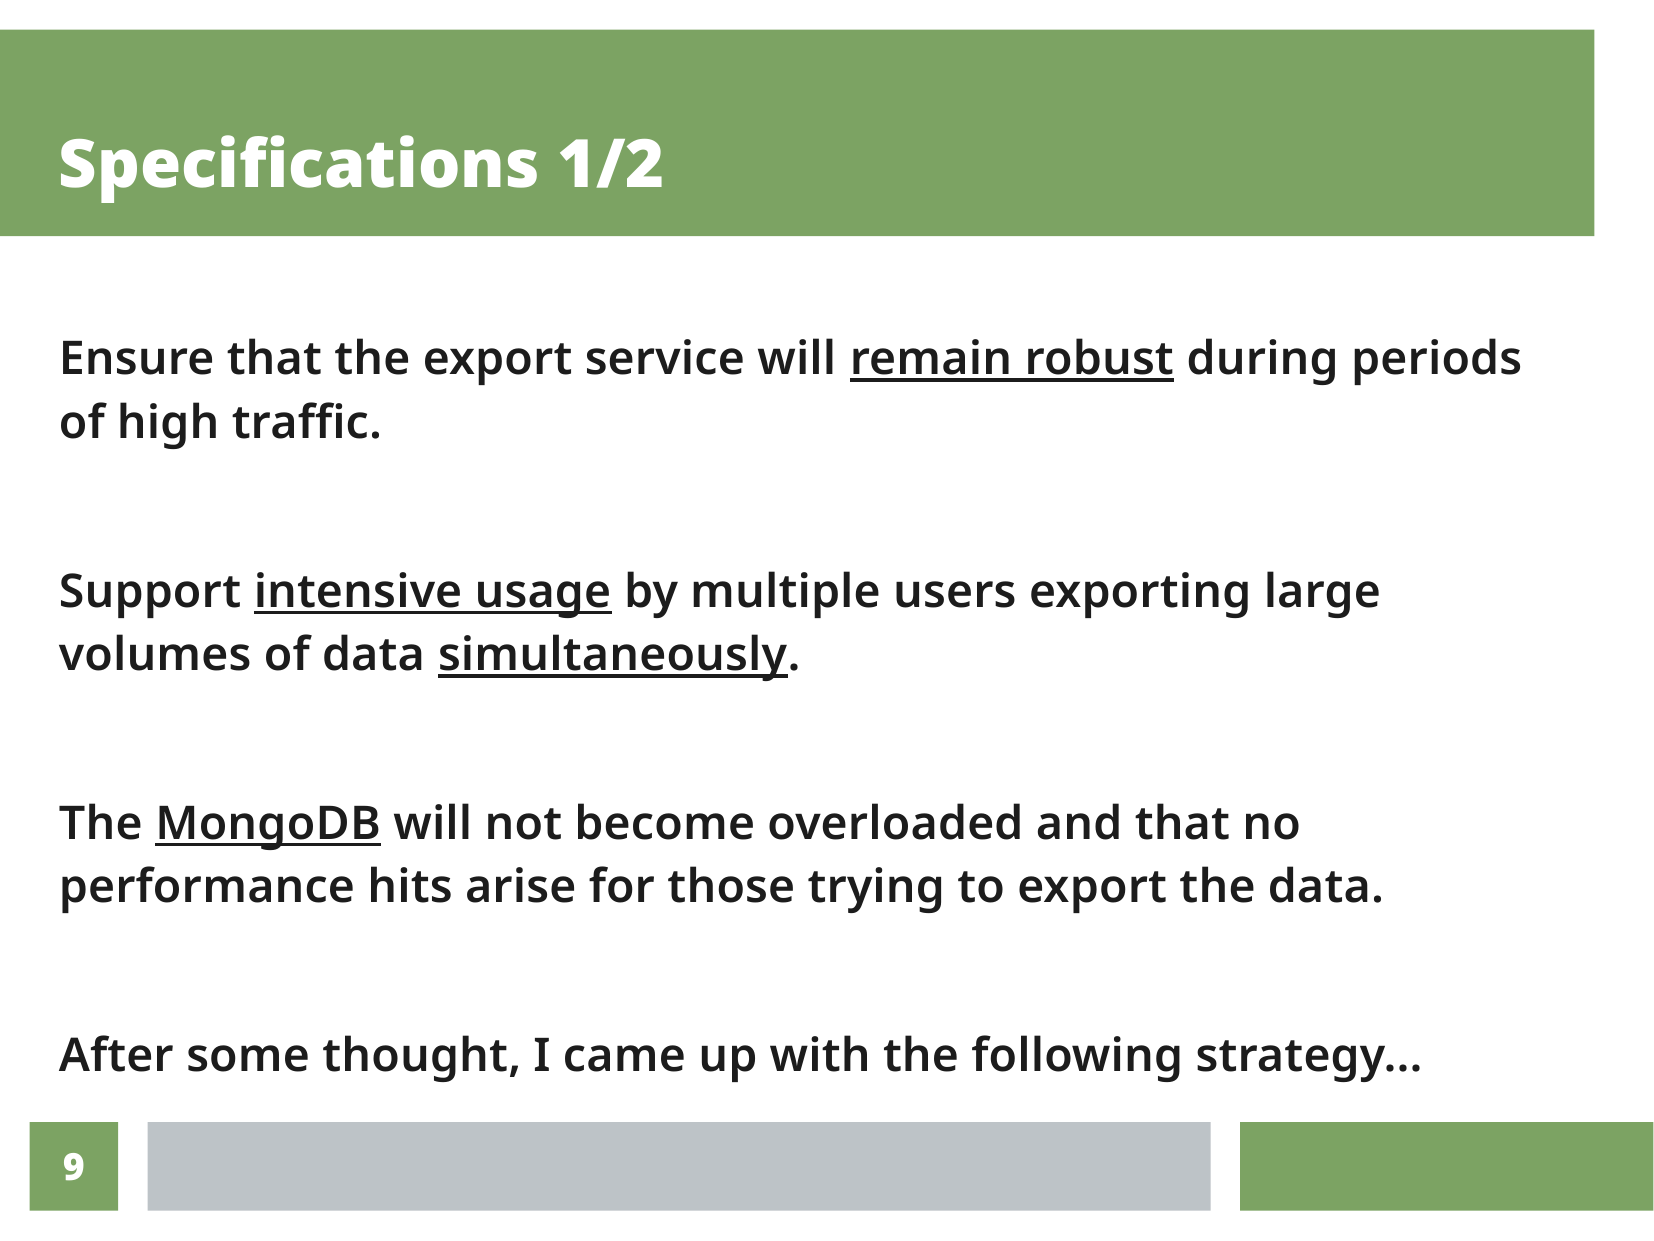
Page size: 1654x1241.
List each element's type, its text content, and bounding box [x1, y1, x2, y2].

title Specifications 1/2 [59, 59, 1595, 207]
list Ensure that the export service will remain robust during periods of high traffic. Support intensive usage by multiple users exporting large volumes of data simultaneously. The MongoDB will not become overloaded and that no performance hits arise for those trying to export the data. After some thought, I came up with the following strategy... [59, 324, 1565, 1093]
